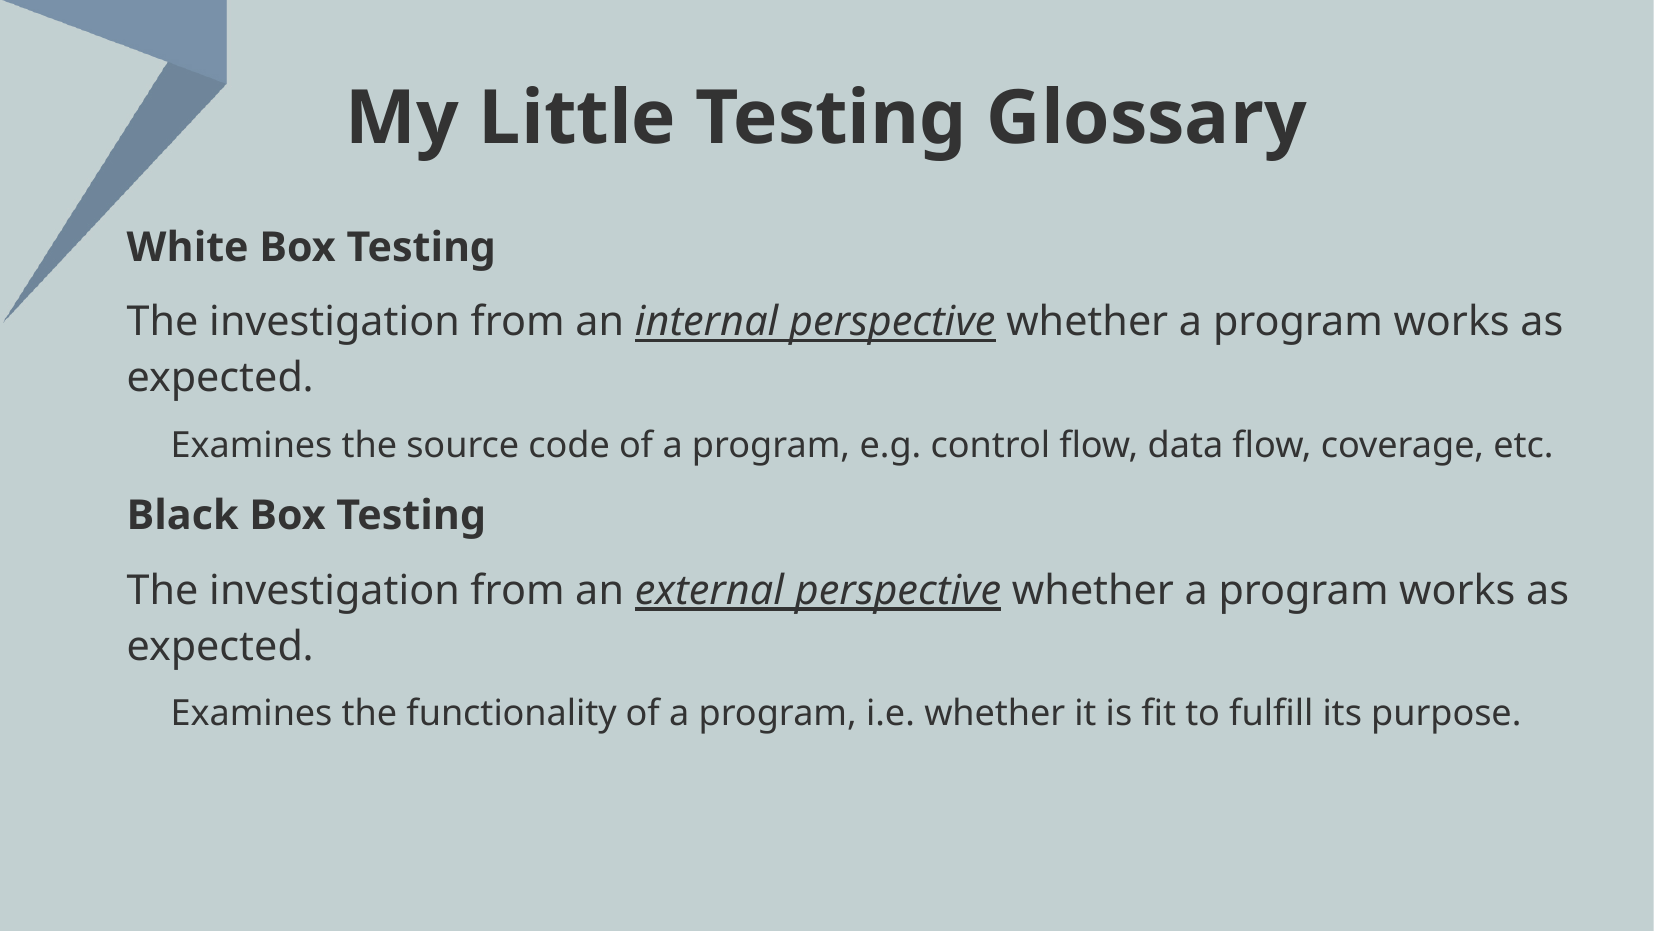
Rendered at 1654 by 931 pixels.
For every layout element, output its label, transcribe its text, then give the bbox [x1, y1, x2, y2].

picture [0, 0, 1654, 931]
title My Little Testing Glossary [82, 37, 1571, 193]
list White Box Testing The investigation from an internal perspective whether a program works as expected. Examines the source code of a program, e.g. control flow, data flow, coverage, etc. Black Box Testing The investigation from an external perspective whether a program works as expected. Examines the functionality of a program, i.e. whether it is fit to fulfill its purpose. [82, 217, 1571, 758]
